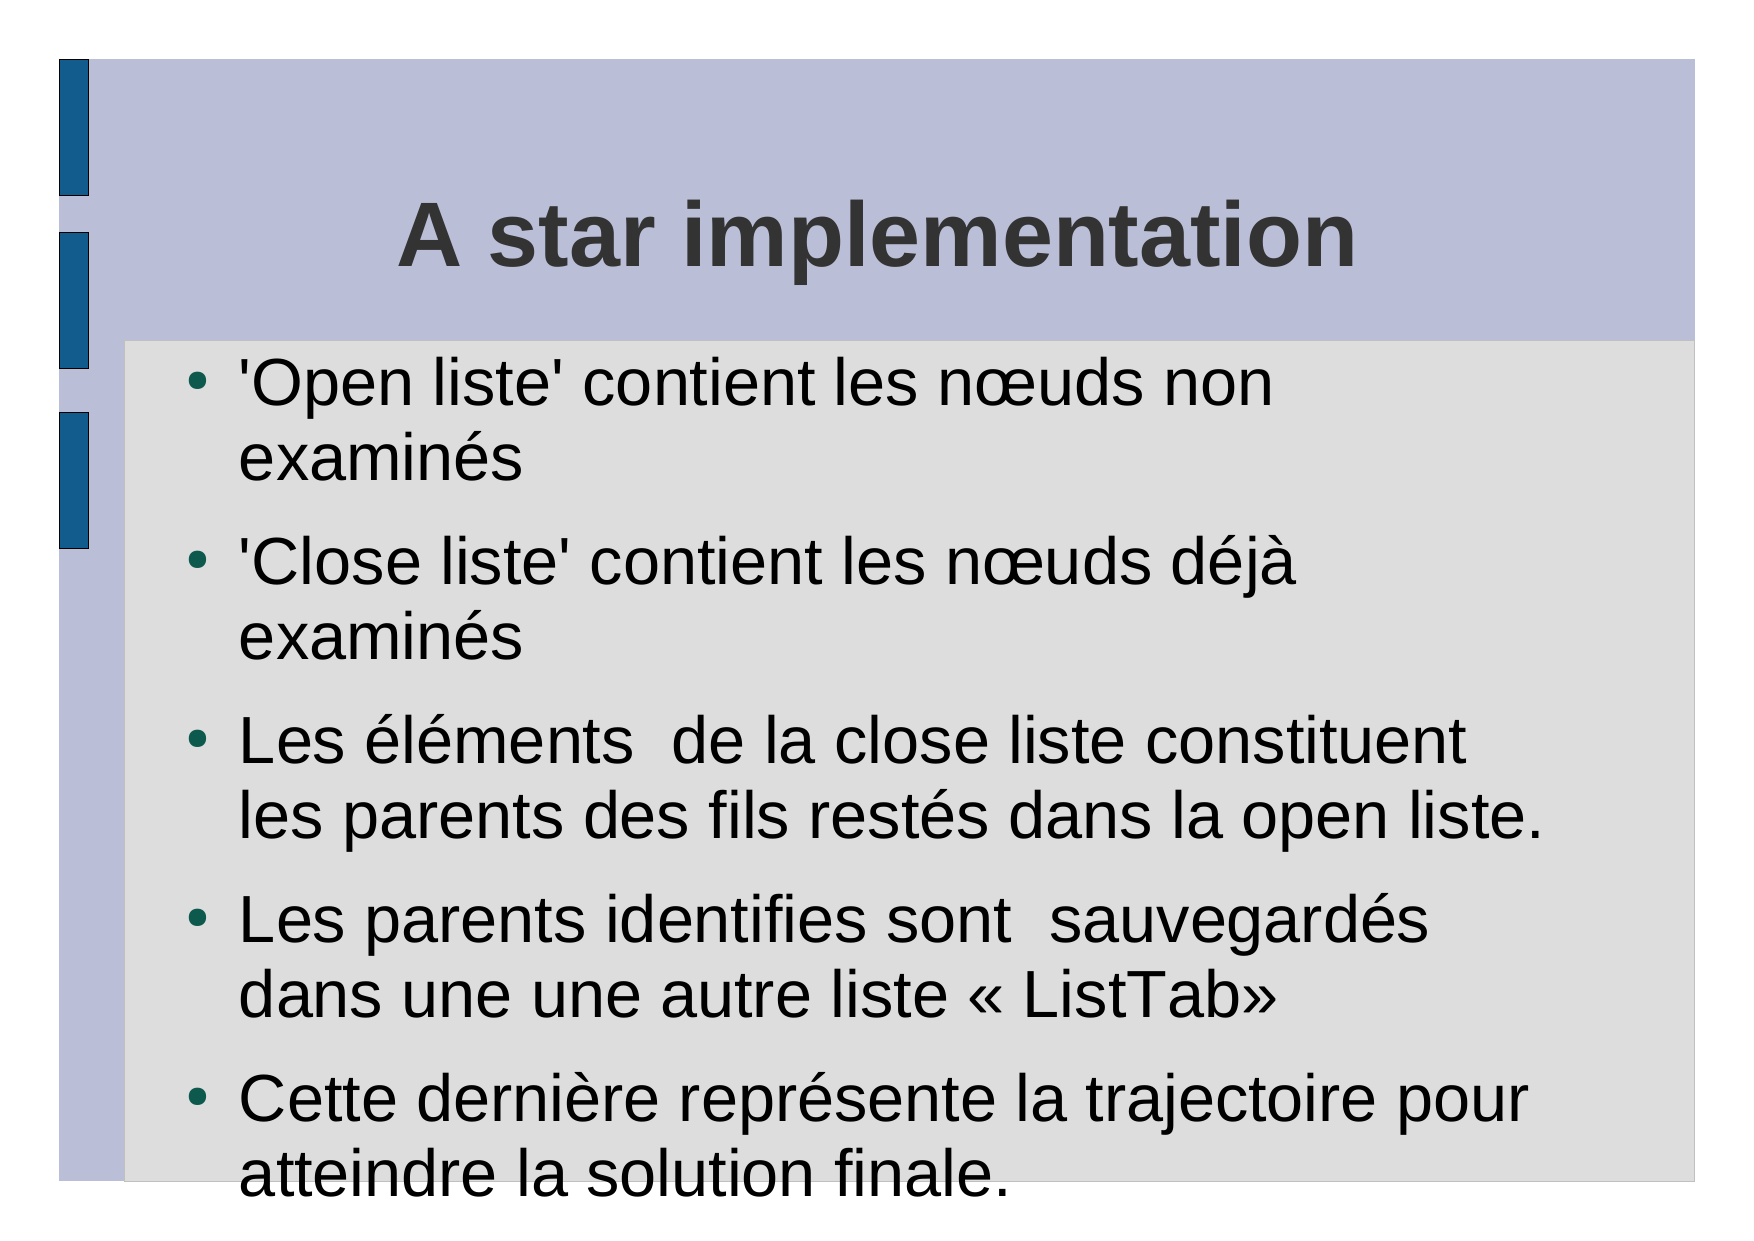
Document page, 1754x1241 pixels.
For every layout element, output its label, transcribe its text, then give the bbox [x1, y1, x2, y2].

title A star implementation [179, 141, 1577, 329]
list 'Open liste' contient les nœuds non examinés 'Close liste' contient les nœuds déjà examinés Les éléments de la close liste constituent les parents des fils restés dans la open liste. Les parents identifies sont sauvegardés dans une une autre liste « ListTab» Cette dernière représente la trajectoire pour atteindre la solution finale. [168, 344, 1565, 1211]
